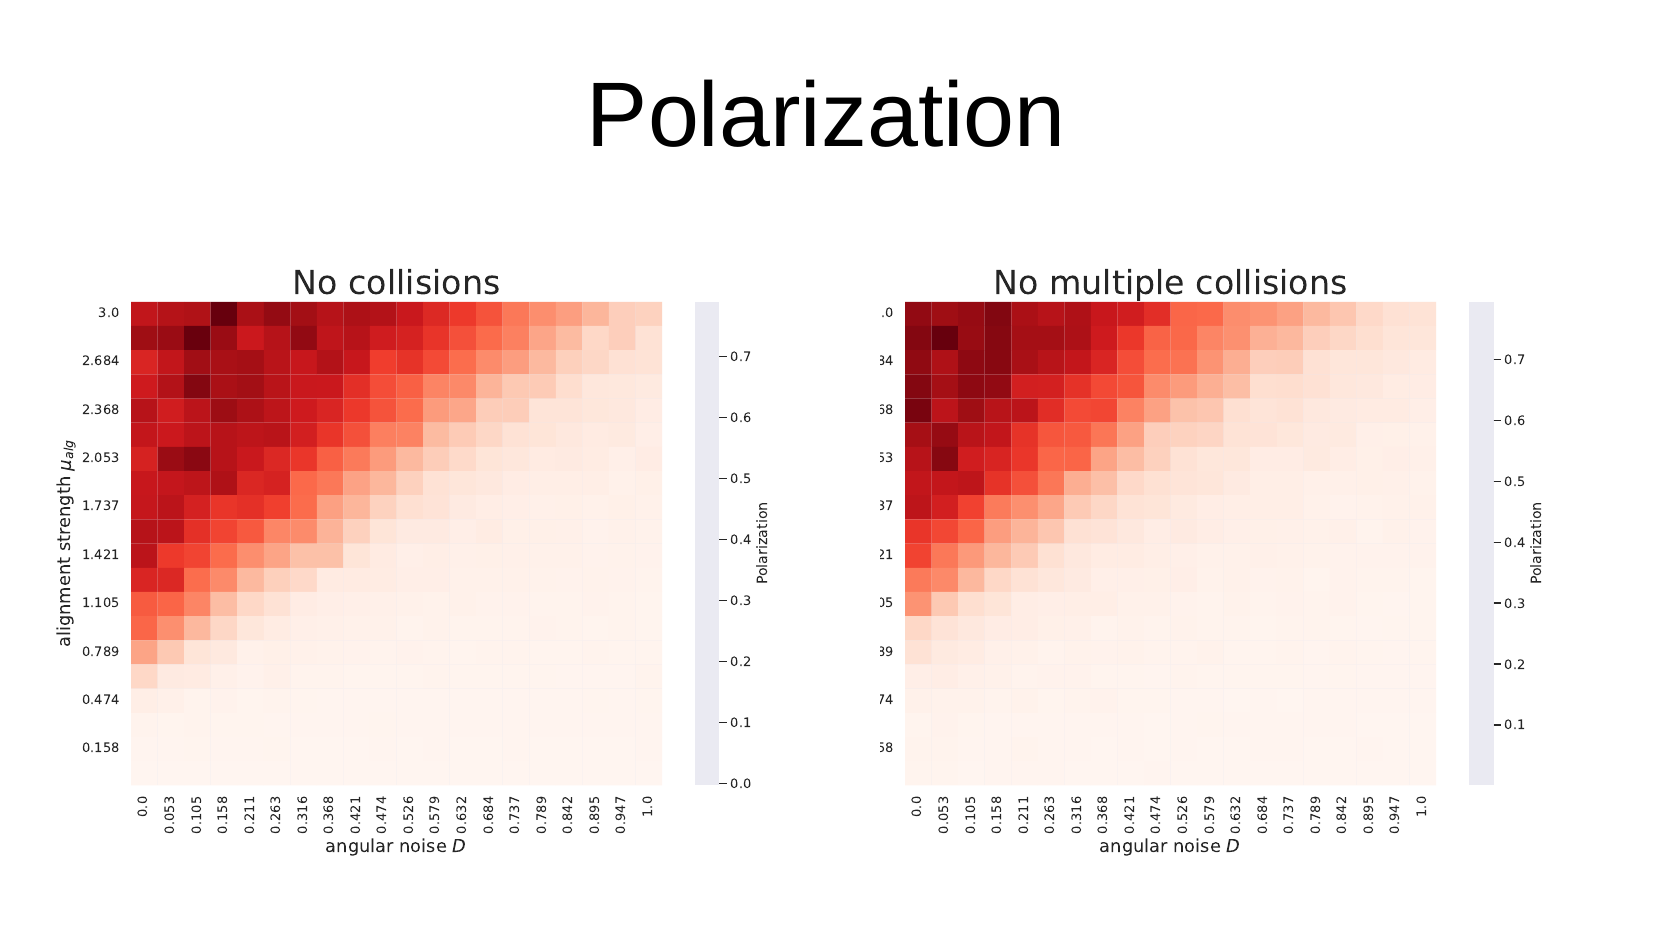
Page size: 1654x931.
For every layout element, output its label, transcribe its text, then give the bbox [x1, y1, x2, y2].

picture [23, 225, 1654, 866]
title Polarization [82, 37, 1571, 193]
